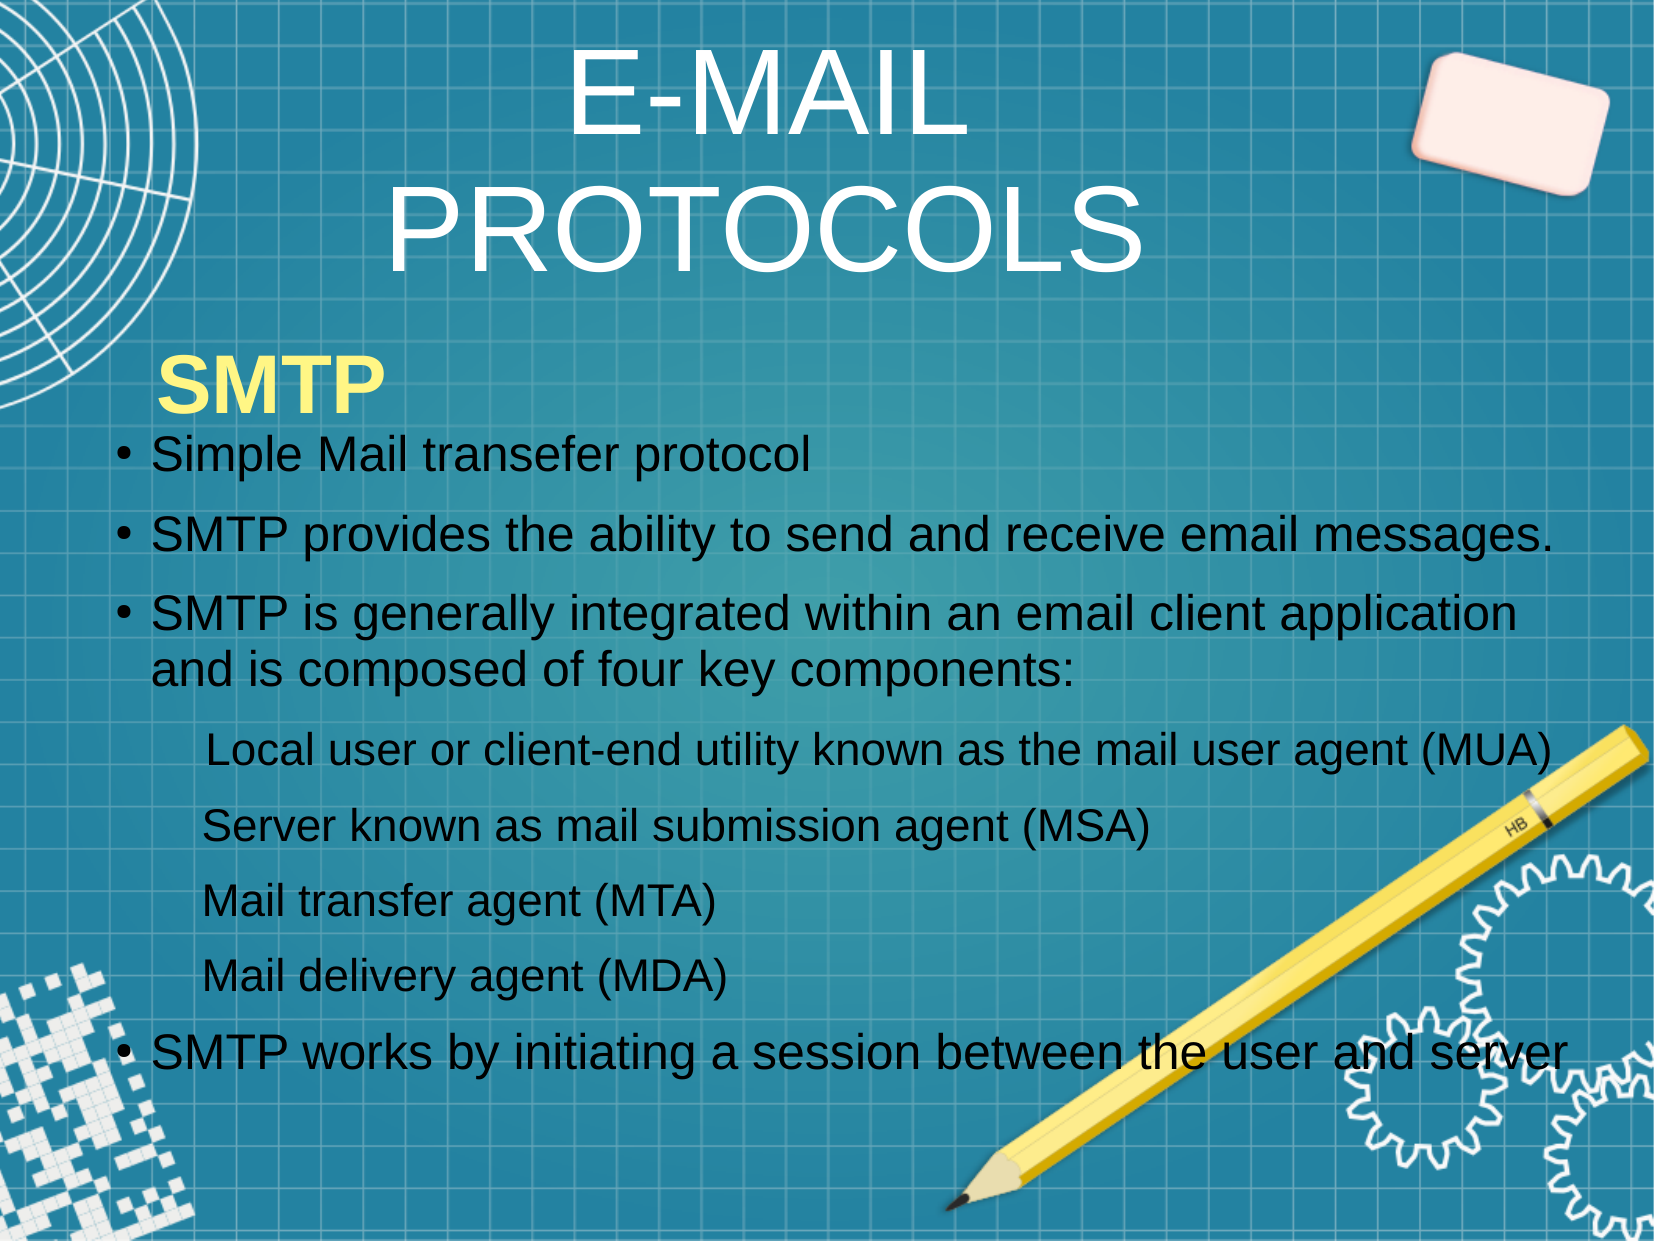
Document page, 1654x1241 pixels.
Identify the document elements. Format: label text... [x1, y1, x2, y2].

title E-MAIL PROTOCOLS [174, 45, 1357, 276]
picture [0, 0, 1654, 1241]
text_box Simple Mail transefer protocol SMTP provides the ability to send and receive email messages. SMTP is generally integrated within an email client application and is composed of four key components: Local user or client-end utility known as the mail user agent (MUA) Server known as mail submission agent (MSA) Mail transfer agent (MTA) Mail delivery agent (MDA) SMTP works by initiating a session between the user and server [100, 419, 1589, 1092]
text_box SMTP [141, 330, 709, 424]
